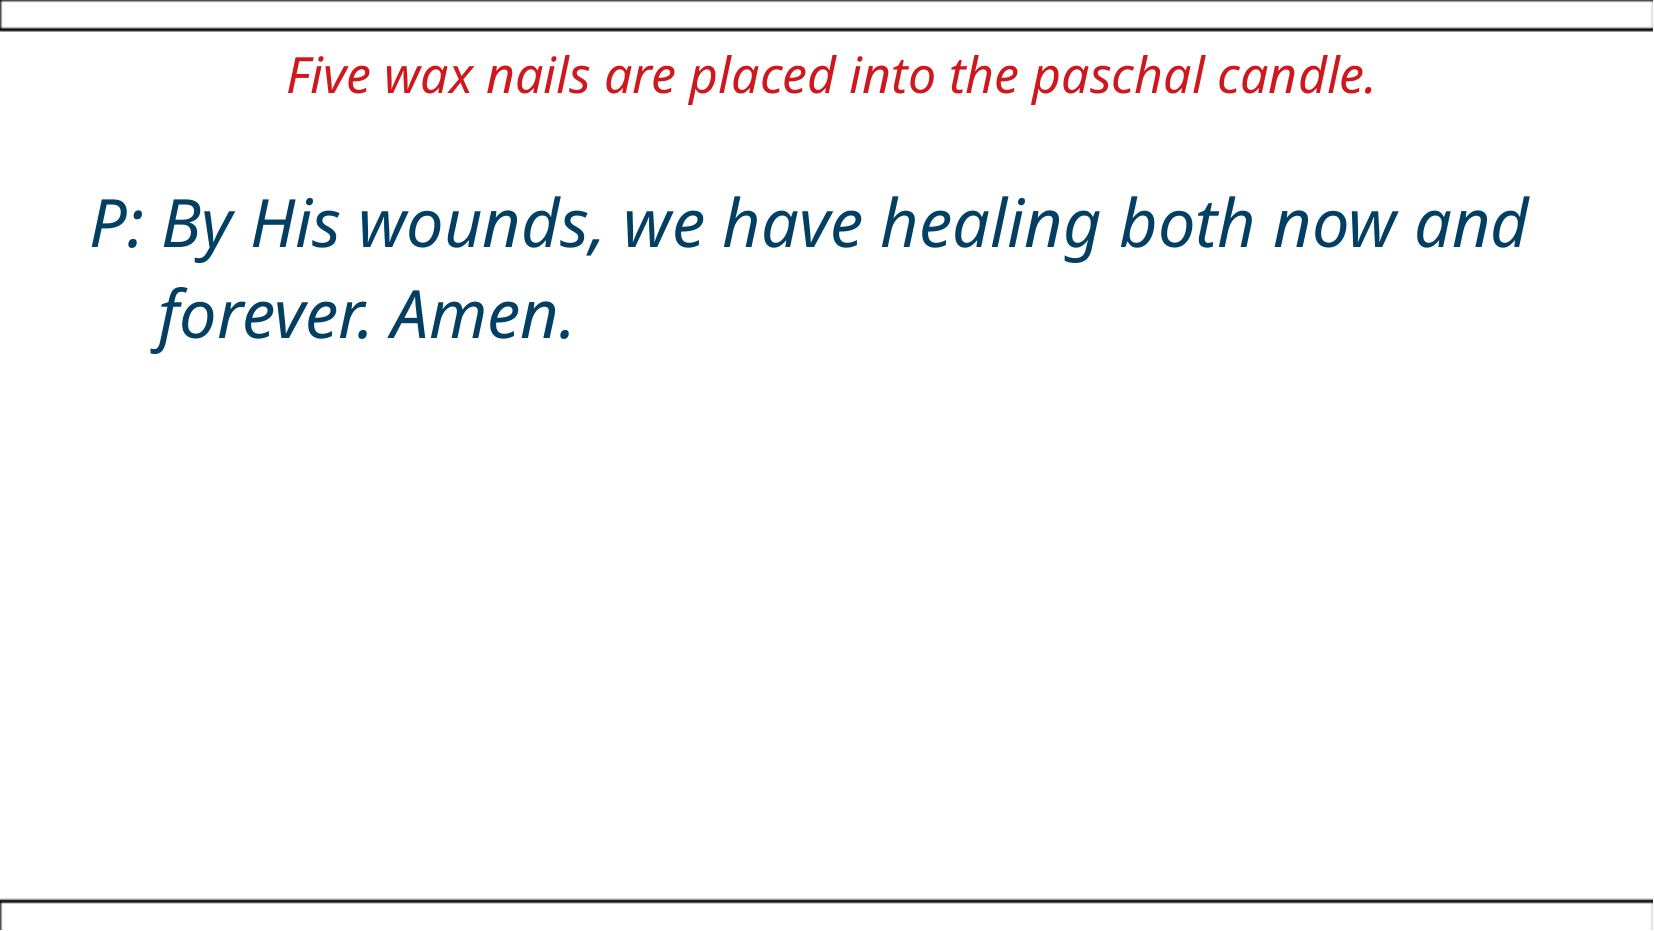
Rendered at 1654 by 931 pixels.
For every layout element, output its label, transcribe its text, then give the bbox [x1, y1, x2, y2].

picture [0, 0, 1653, 930]
text_box Five wax nails are placed into the paschal candle. P: By His wounds, we have healing both now and forever. Amen. [75, 32, 1591, 361]
